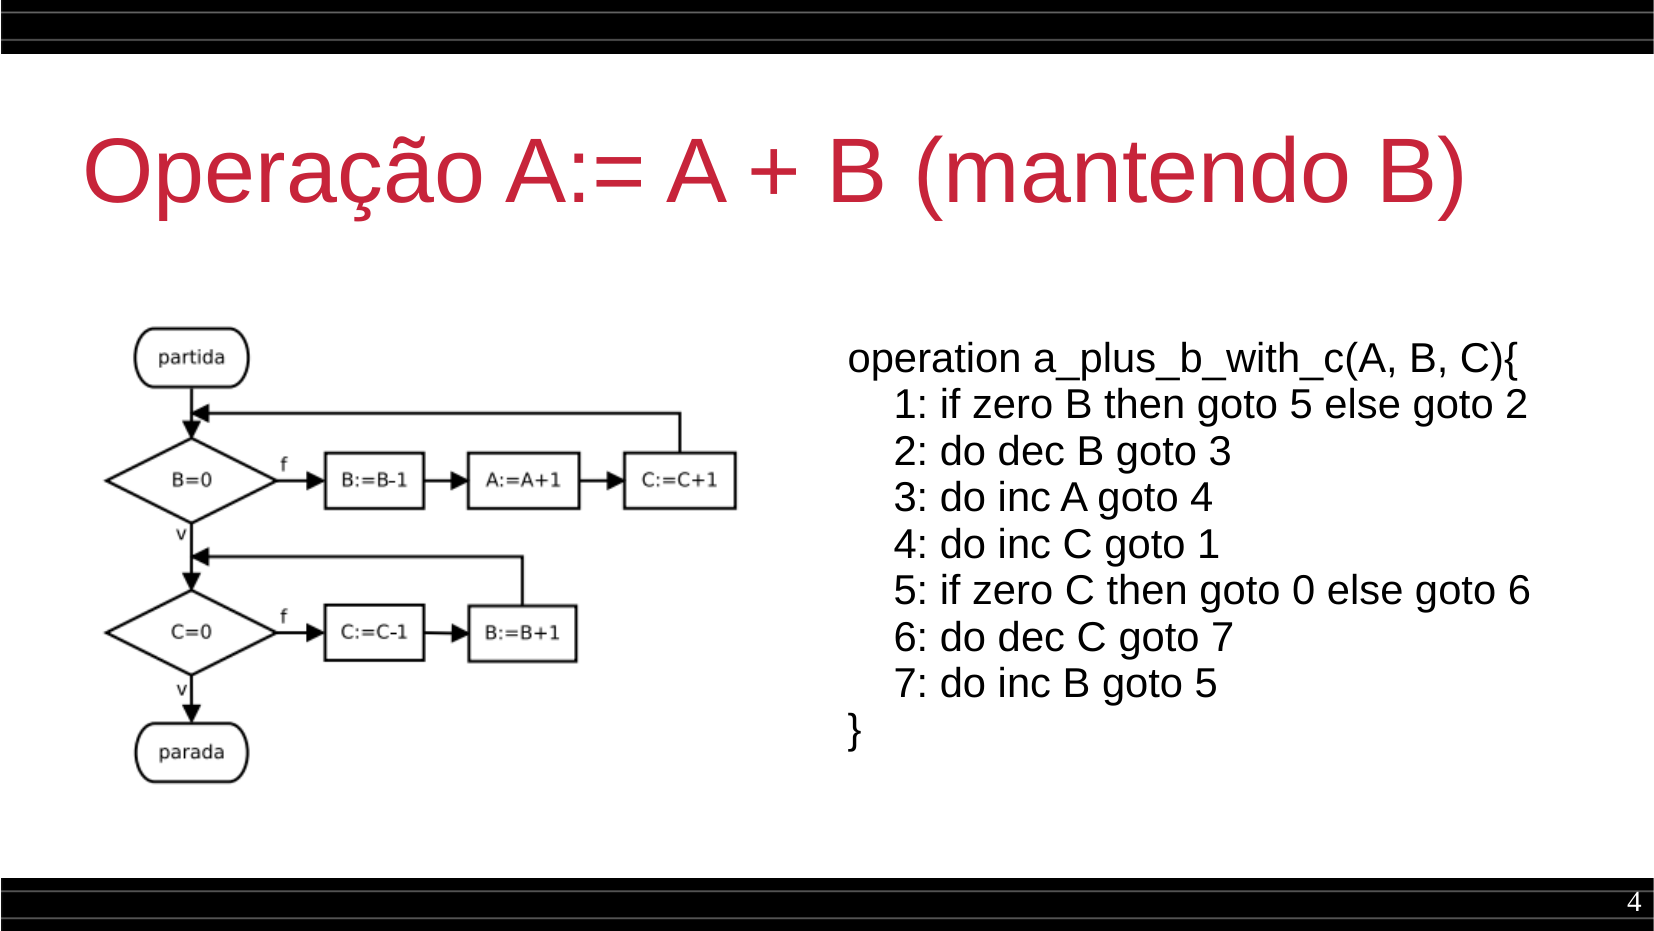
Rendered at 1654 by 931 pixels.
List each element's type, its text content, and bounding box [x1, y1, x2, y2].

picture [1, 0, 1654, 54]
picture [77, 301, 751, 810]
picture [1, 878, 1654, 931]
title Operação A:= A + B (mantendo B) [82, 92, 1571, 249]
text_box operation a_plus_b_with_c(A, B, C){ 1: if zero B then goto 5 else goto 2 2: do dec B goto 3 3: do inc A goto 4 4: do inc C goto 1 5: if zero C then goto 0 else goto 6 6: do dec C goto 7 7: do inc B goto 5 } [832, 327, 1654, 803]
